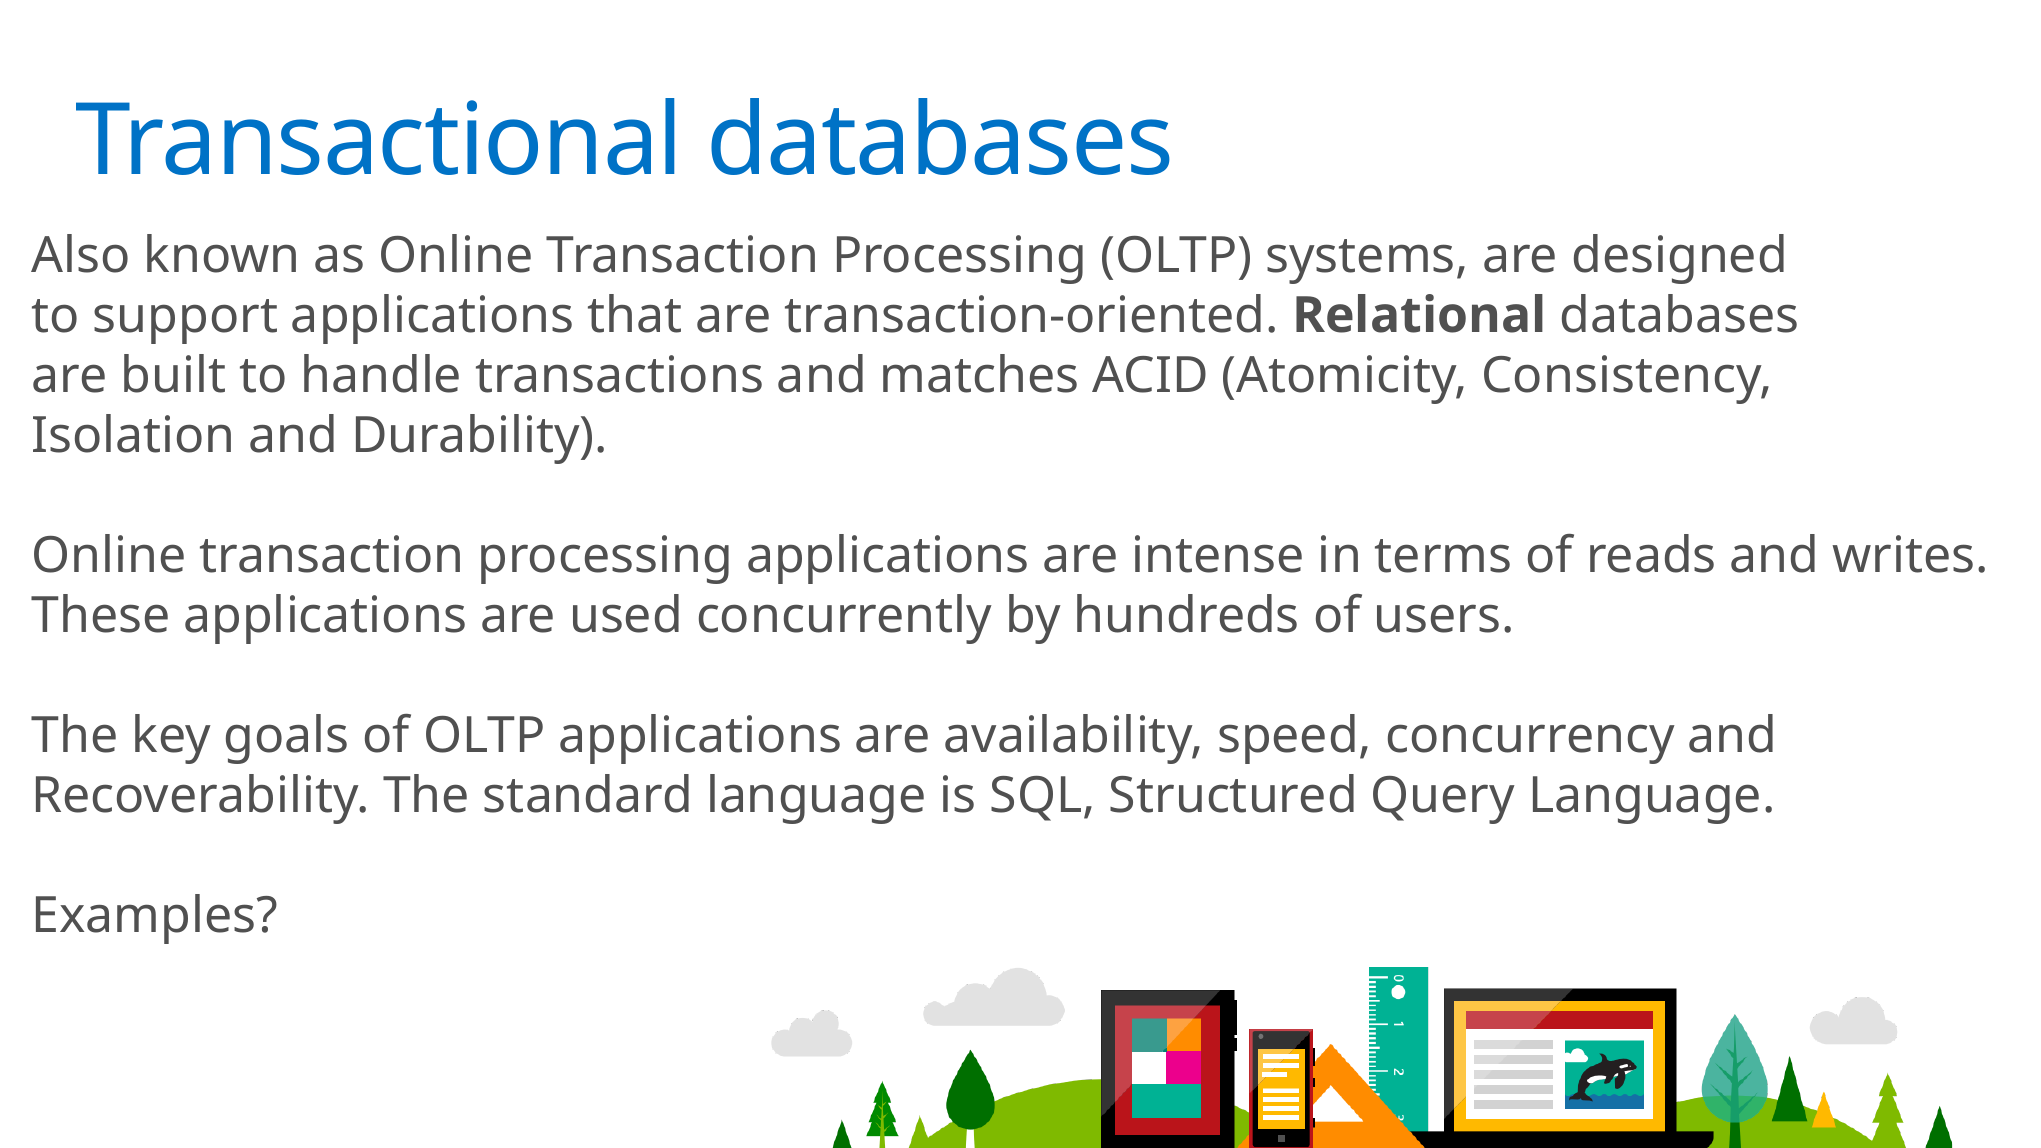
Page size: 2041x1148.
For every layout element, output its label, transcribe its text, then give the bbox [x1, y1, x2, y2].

title Transactional databases [60, 60, 1980, 198]
text_box Also known as Online Transaction Processing (OLTP) systems, are designed to support applications that are transaction-oriented. Relational databases are built to handle transactions and matches ACID (Atomicity, Consistency, Isolation and Durability). Online transaction processing applications are intense in terms of reads and writes. These applications are used concurrently by hundreds of users. The key goals of OLTP applications are availability, speed, concurrency and Recoverability. The standard language is SQL, Structured Query Language. Examples? [1, 198, 2021, 1147]
